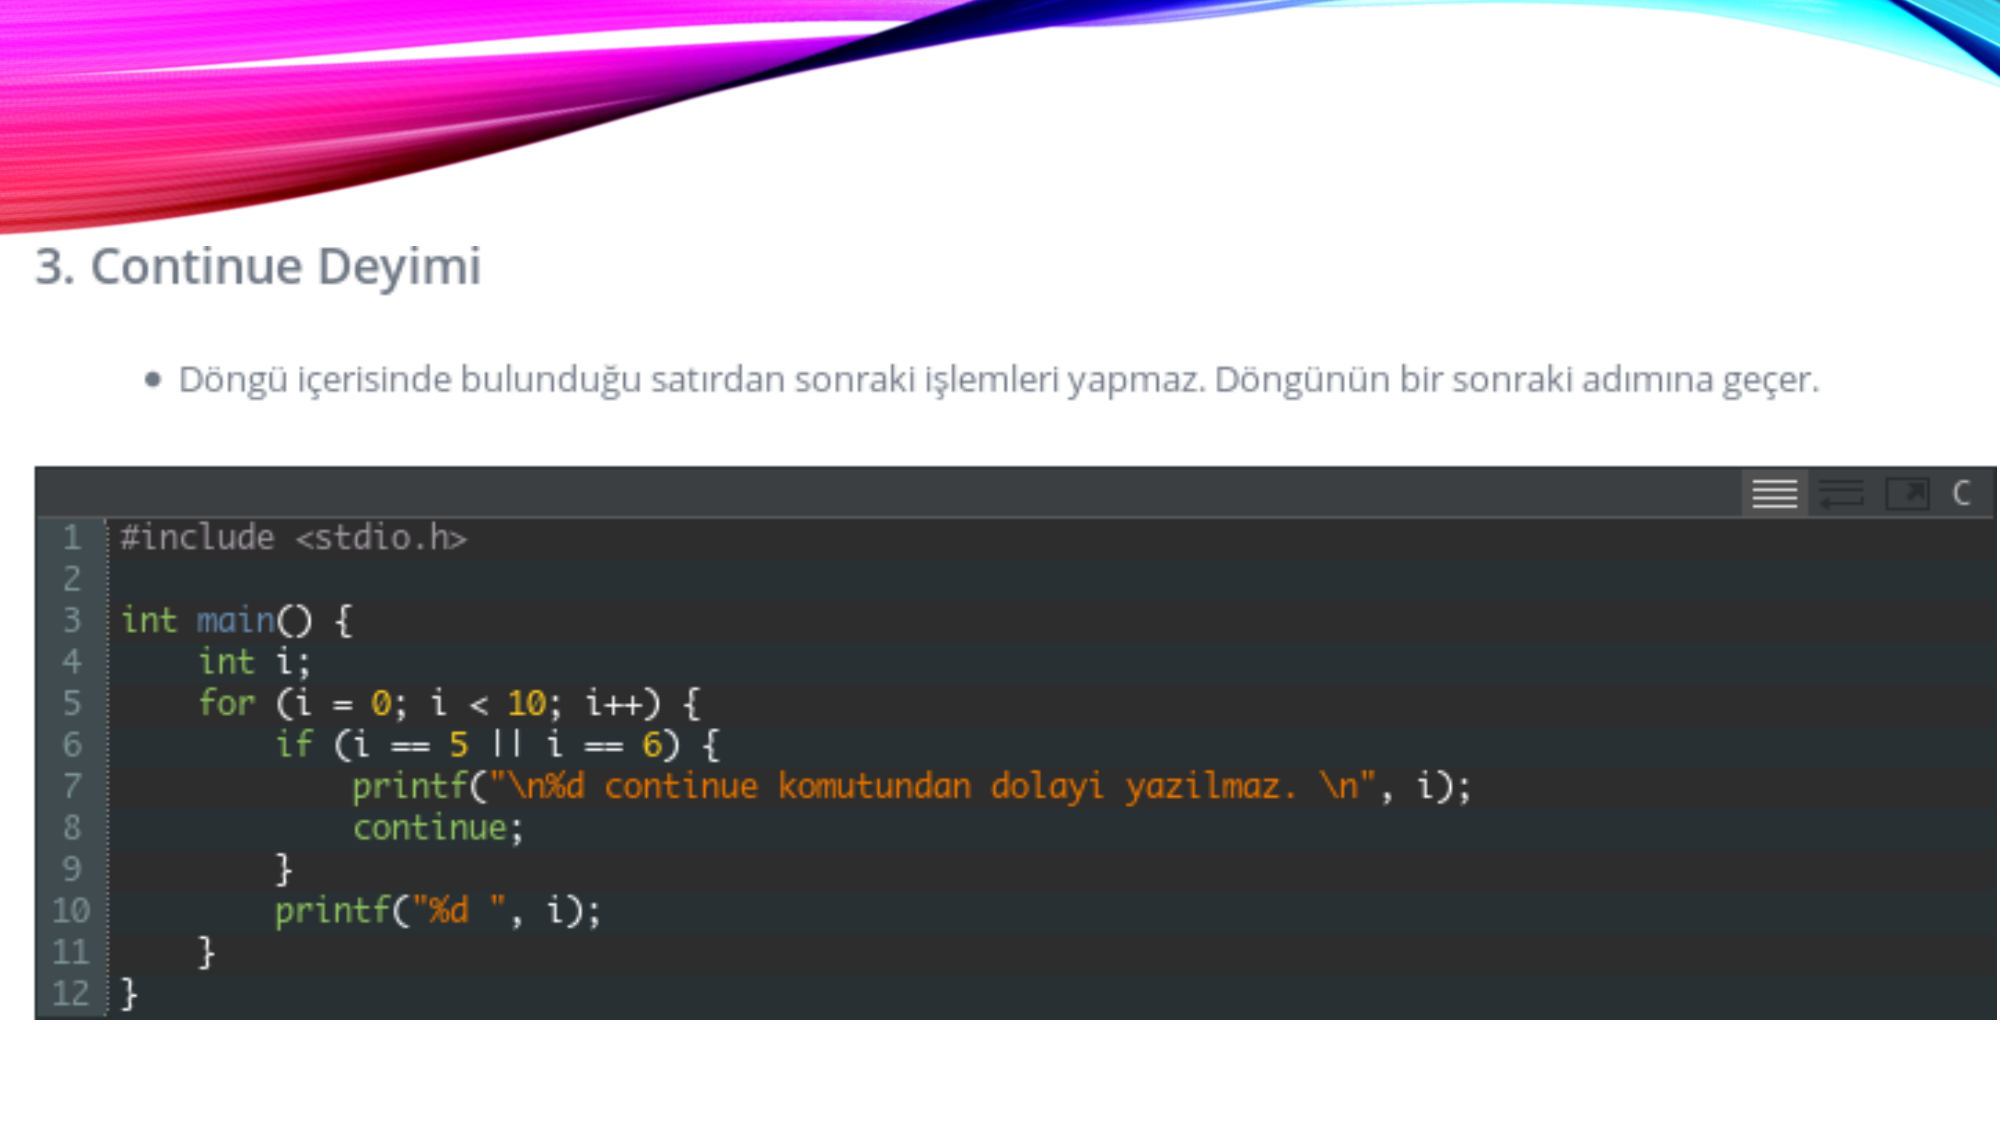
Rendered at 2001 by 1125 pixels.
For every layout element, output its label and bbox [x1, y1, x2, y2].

picture [0, 0, 2000, 237]
picture [30, 246, 1997, 1021]
